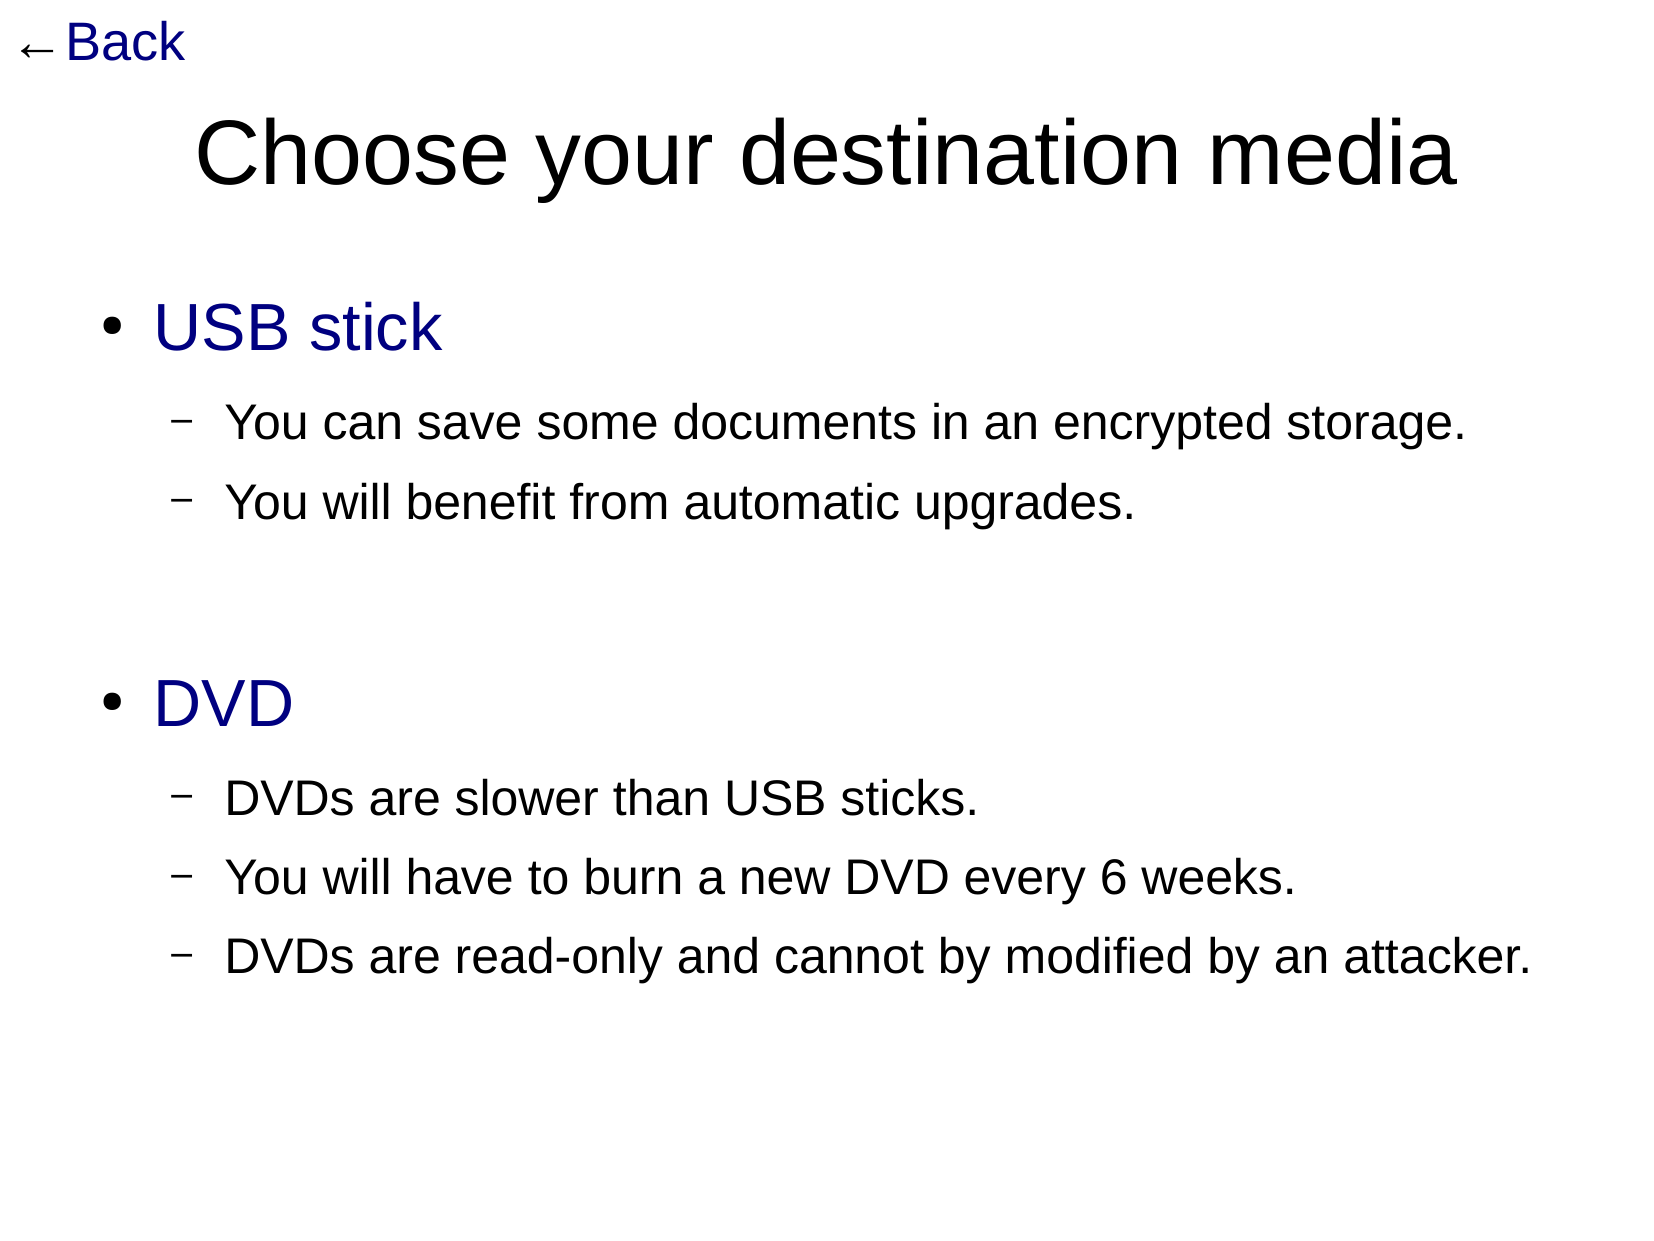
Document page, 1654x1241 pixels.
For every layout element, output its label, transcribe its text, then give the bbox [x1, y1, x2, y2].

list USB stick You can save some documents in an encrypted storage. You will benefit from automatic upgrades. [82, 290, 1538, 634]
title Choose your destination media [82, 49, 1571, 257]
list DVD DVDs are slower than USB sticks. You will have to burn a new DVD every 6 weeks. DVDs are read-only and cannot by modified by an attacker. [82, 665, 1538, 1051]
list ←Back [10, 10, 271, 96]
